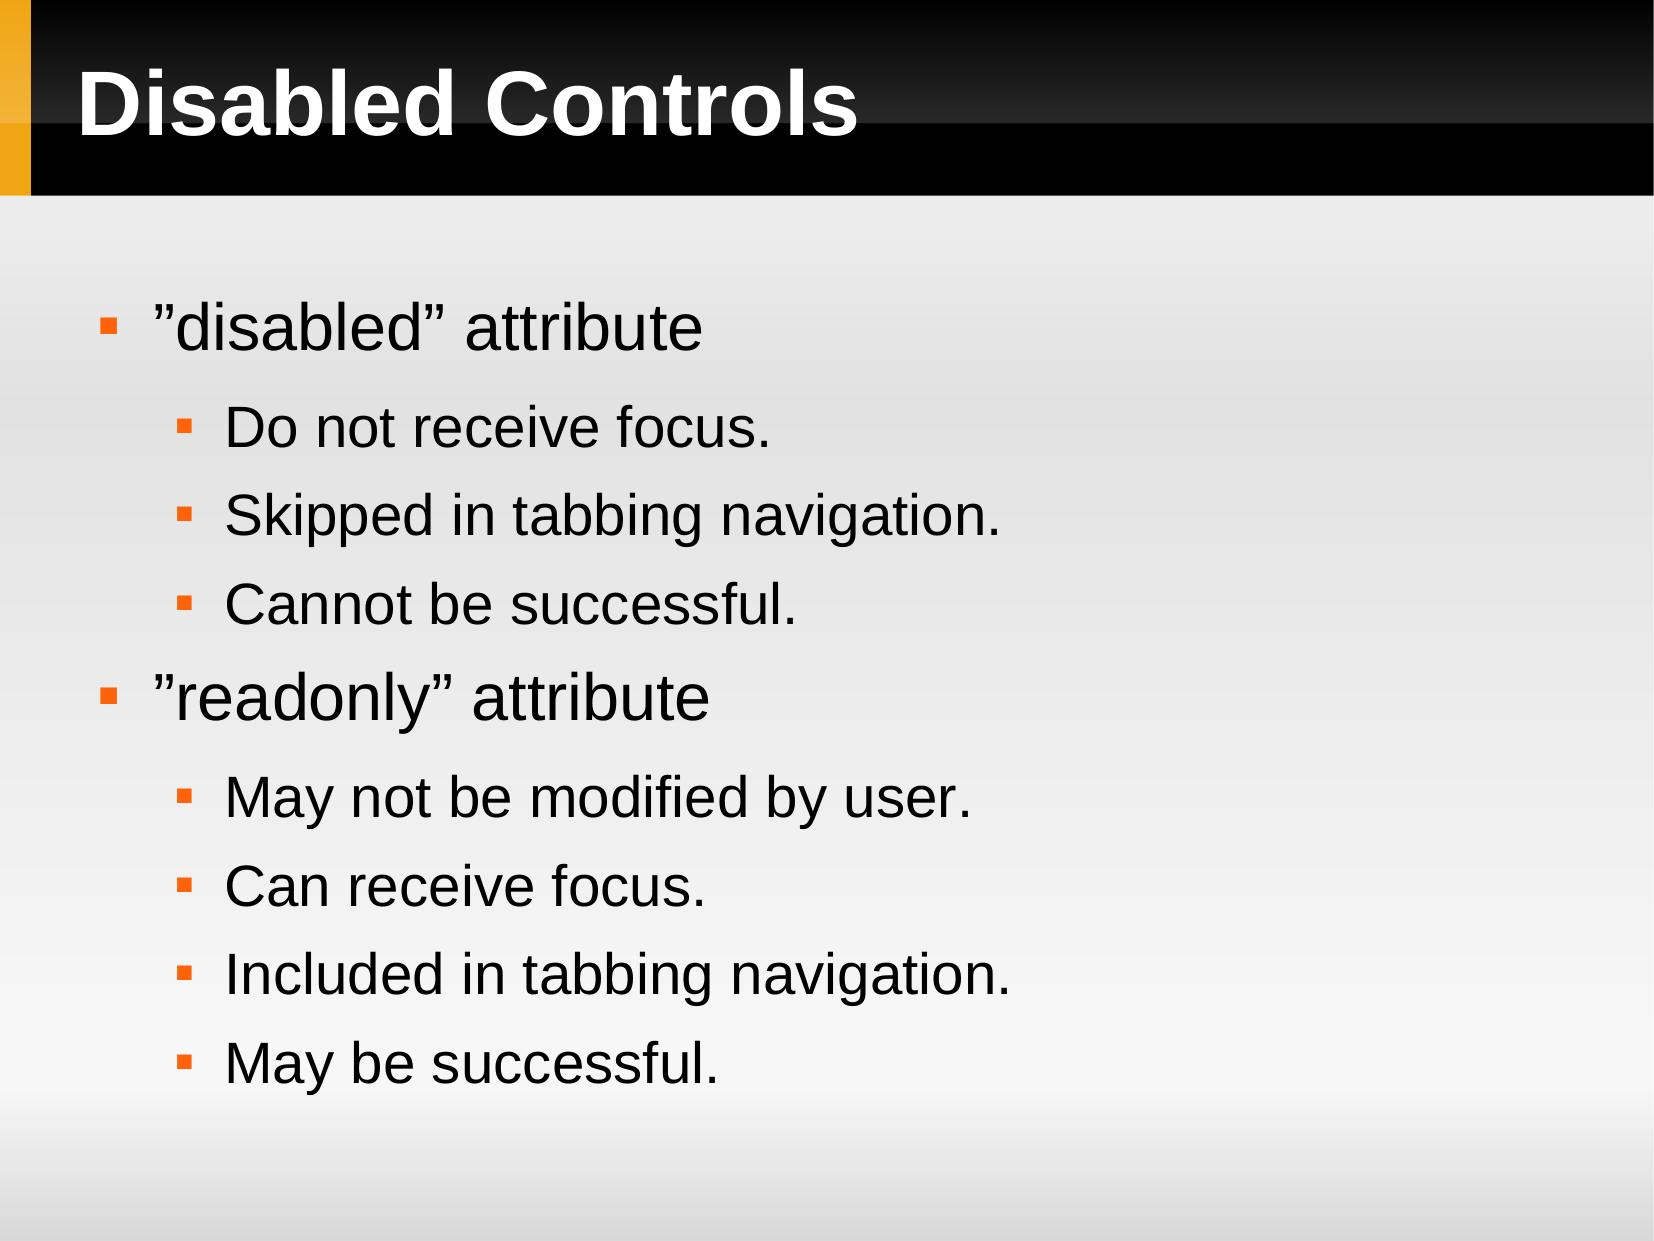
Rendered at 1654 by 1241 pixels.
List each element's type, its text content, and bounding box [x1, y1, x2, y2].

picture [0, 0, 1654, 1241]
title Disabled Controls [76, 0, 1565, 208]
list ”disabled” attribute Do not receive focus. Skipped in tabbing navigation. Cannot be successful. ”readonly” attribute May not be modified by user. Can receive focus. Included in tabbing navigation. May be successful. [82, 290, 1571, 1109]
